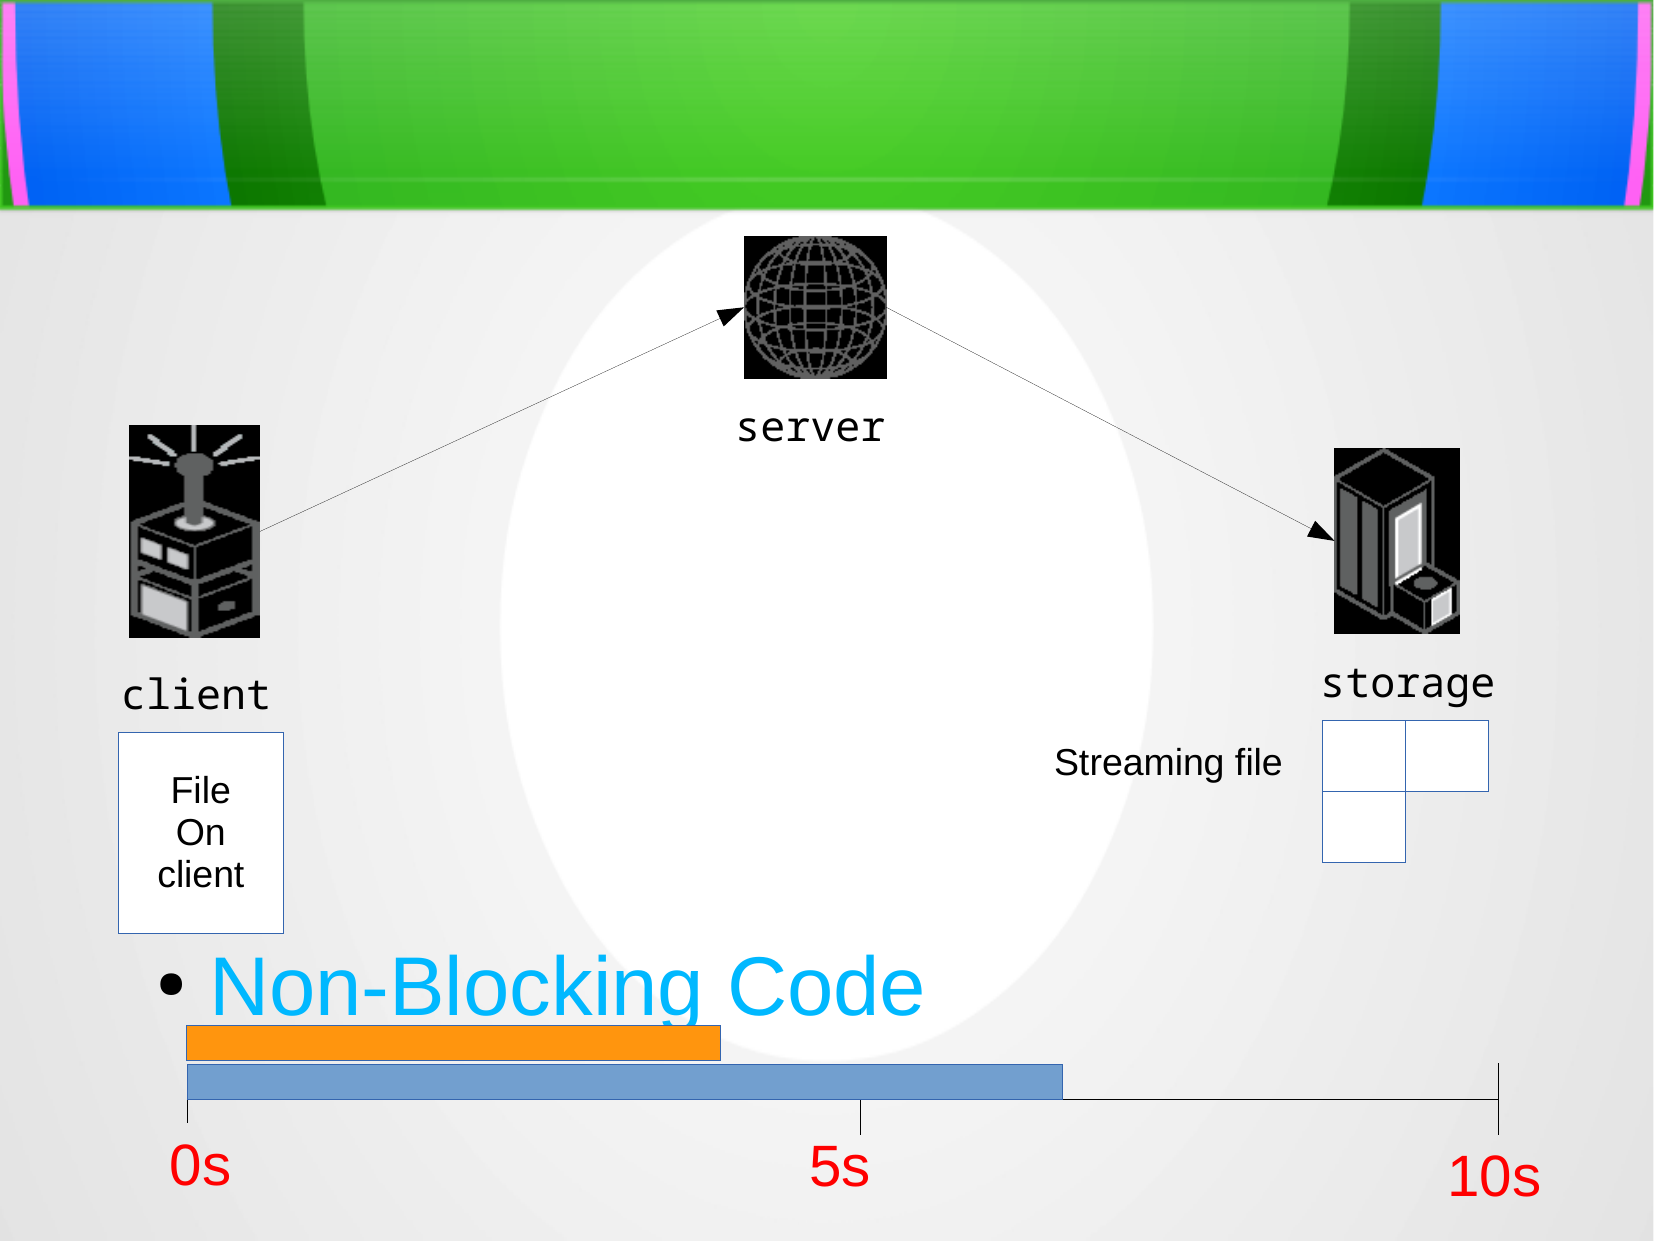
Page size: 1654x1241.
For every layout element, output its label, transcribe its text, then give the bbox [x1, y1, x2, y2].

text_box [186, 1025, 721, 1061]
text_box client [106, 657, 288, 721]
text_box [1322, 720, 1489, 863]
text_box storage [1305, 645, 1512, 709]
text_box 5s [794, 1126, 897, 1207]
text_box server [720, 389, 902, 454]
text_box Non-Blocking Code [141, 933, 1170, 1041]
text_box Streaming file [1039, 734, 1298, 792]
text_box [187, 1063, 1063, 1121]
picture [0, 0, 1654, 1241]
text_box 0s [154, 1125, 257, 1206]
text_box File On client [118, 732, 284, 934]
text_box 10s [1432, 1136, 1567, 1217]
